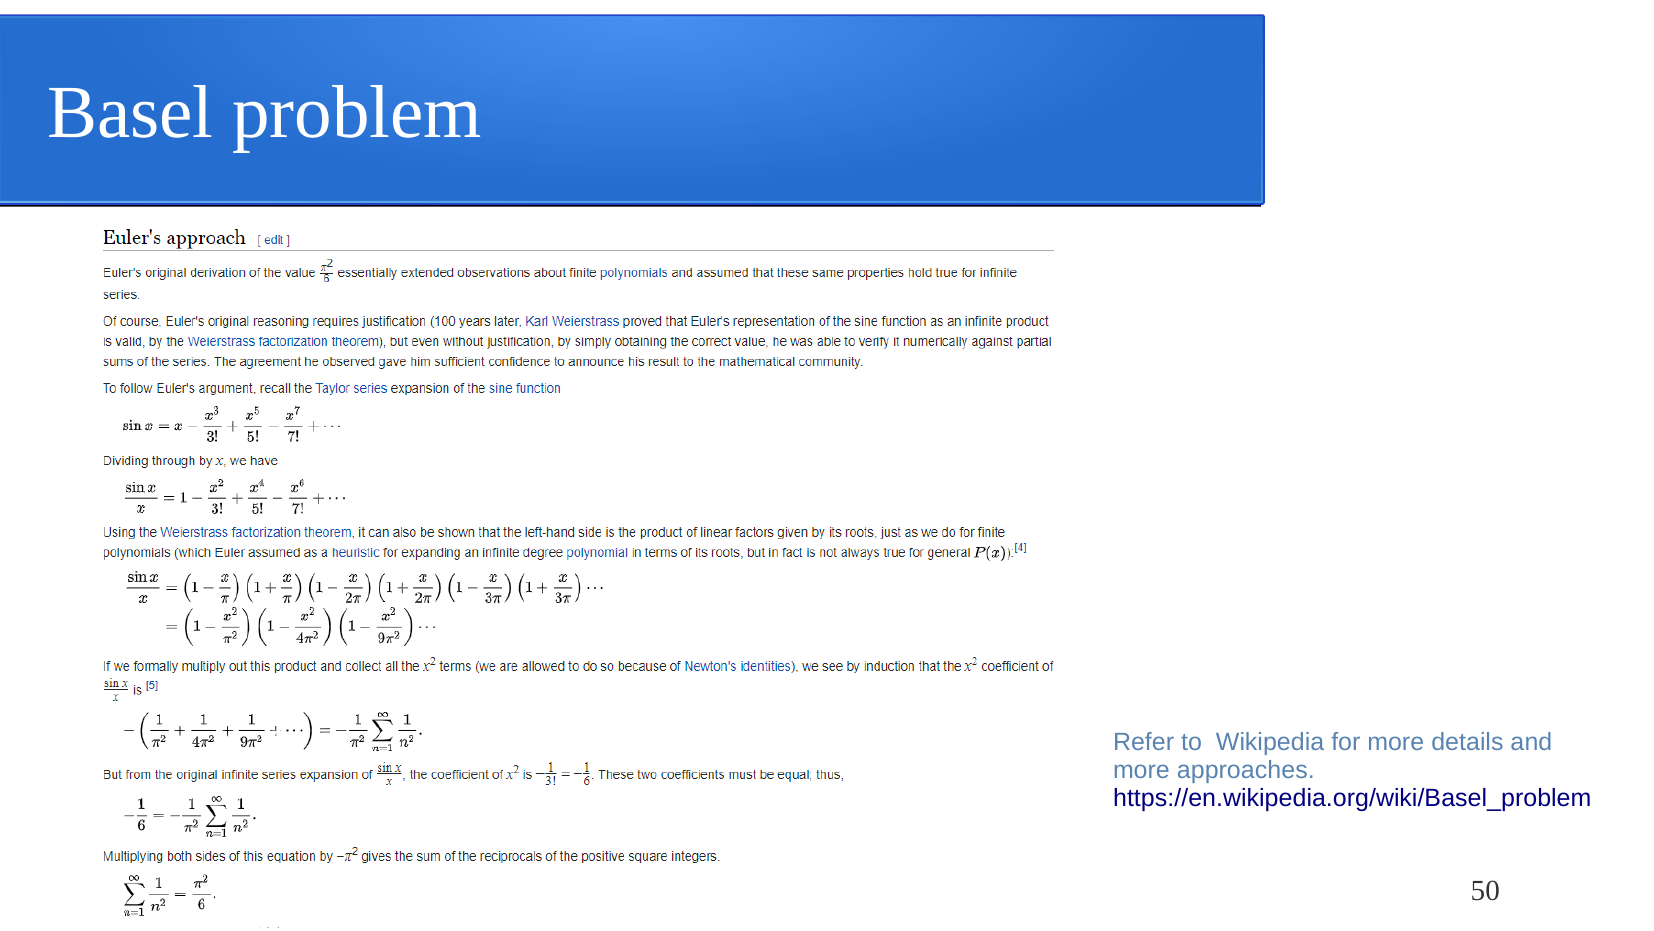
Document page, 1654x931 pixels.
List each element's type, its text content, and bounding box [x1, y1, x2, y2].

text_box Refer to Wikipedia for more details and more approaches. https://en.wikipedia.org/wiki/Basel_problem [1098, 720, 1619, 848]
picture [82, 215, 1075, 928]
title Basel problem [47, 35, 1264, 189]
